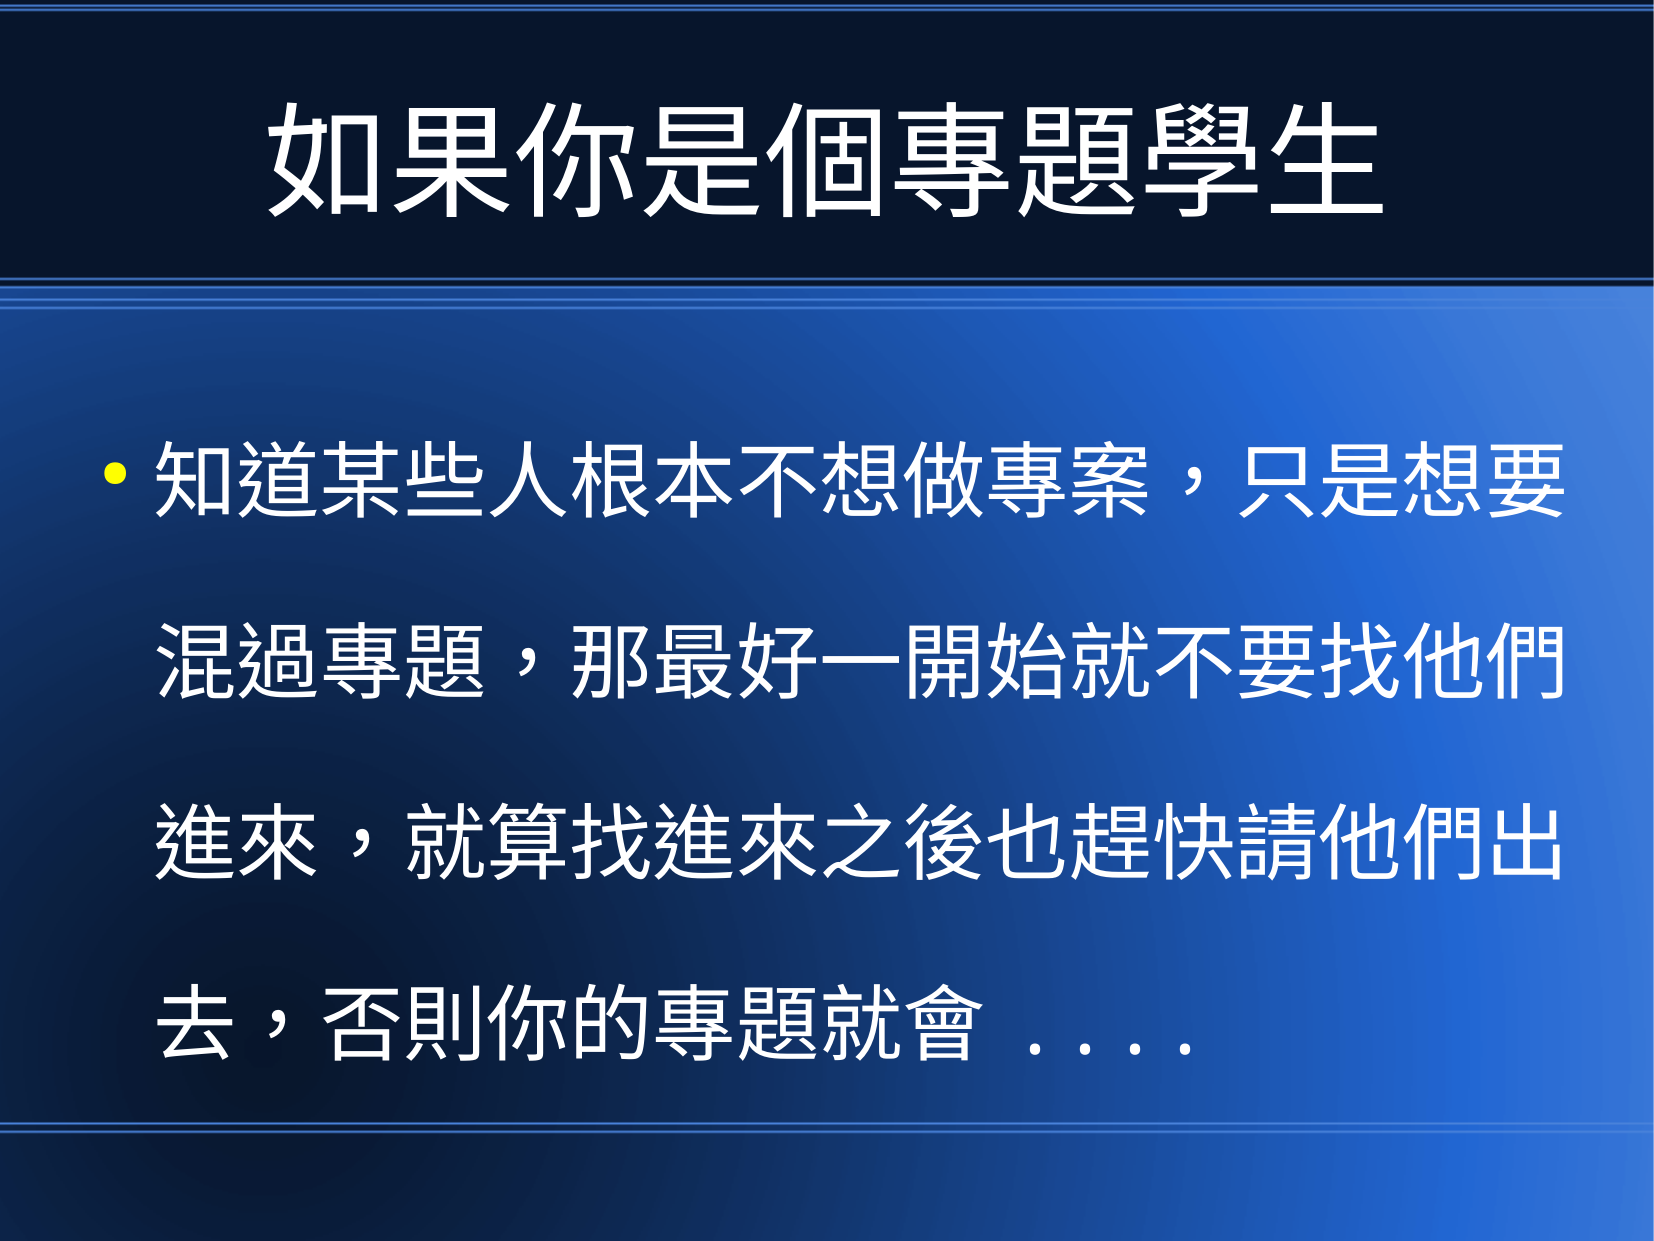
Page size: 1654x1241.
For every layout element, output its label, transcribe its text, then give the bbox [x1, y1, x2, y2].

title 如果你是個專題學生 [82, 49, 1571, 257]
picture [0, 0, 1654, 1241]
list 知道某些人根本不想做專案，只是想要混過專題，那最好一開始就不要找他們進來，就算找進來之後也趕快請他們出去，否則你的專題就會.... [82, 355, 1571, 1241]
